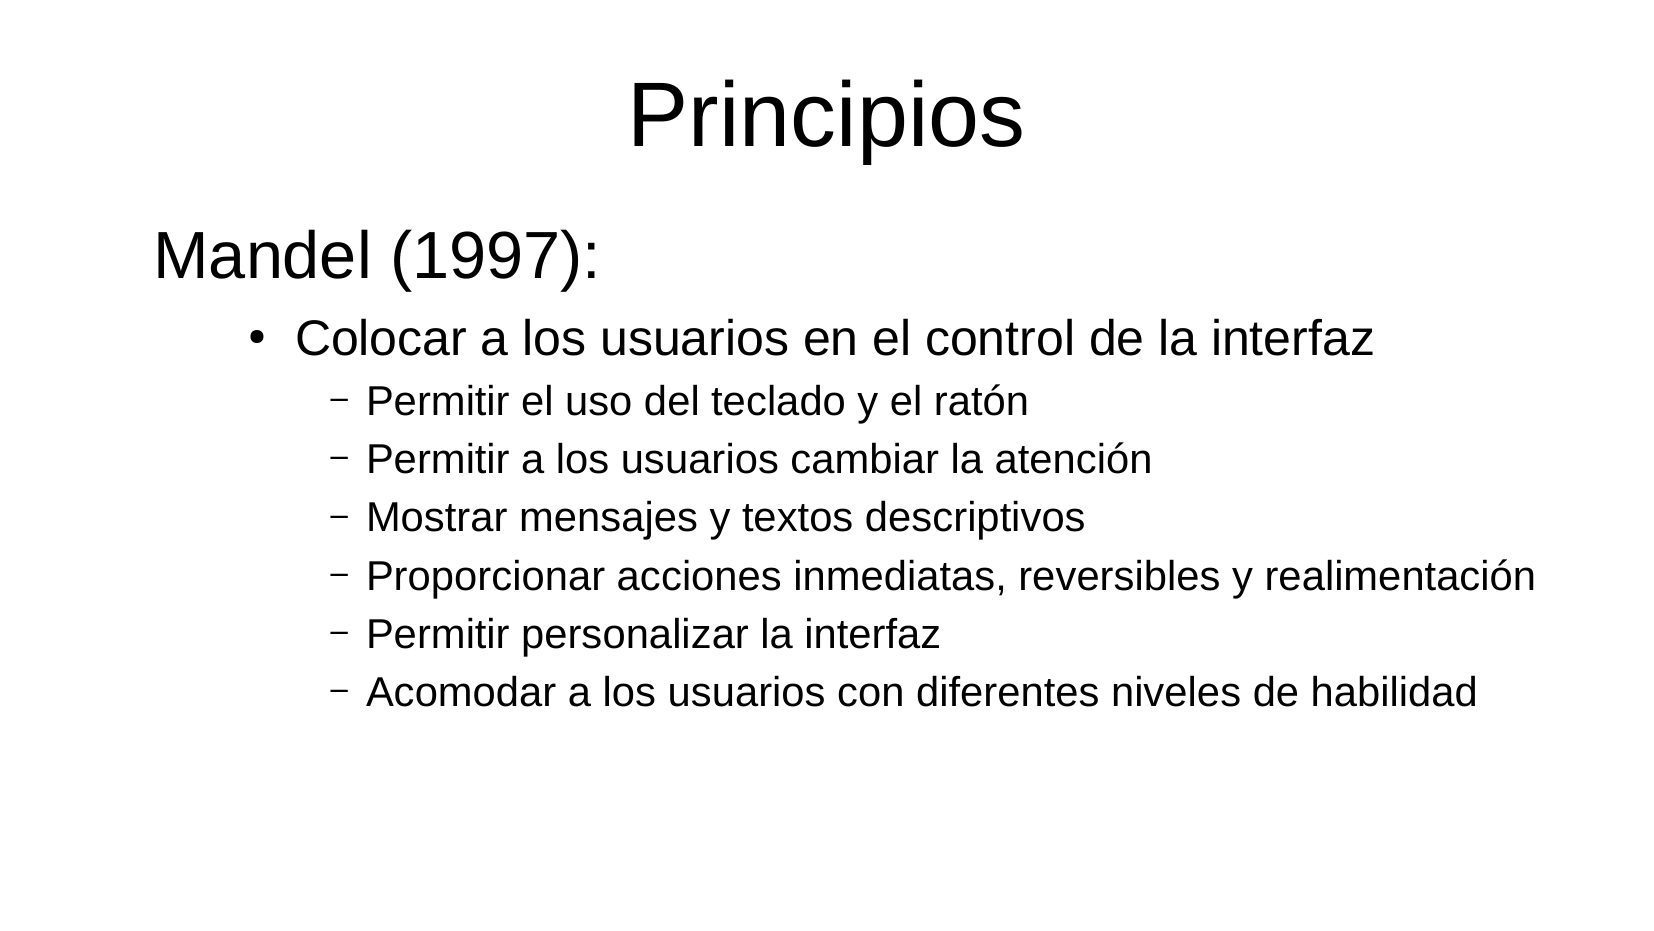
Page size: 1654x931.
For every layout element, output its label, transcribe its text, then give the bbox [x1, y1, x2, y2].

title Principios [82, 37, 1571, 193]
list Mandel (1997): Colocar a los usuarios en el control de la interfaz Permitir el uso del teclado y el ratón Permitir a los usuarios cambiar la atención Mostrar mensajes y textos descriptivos Proporcionar acciones inmediatas, reversibles y realimentación Permitir personalizar la interfaz Acomodar a los usuarios con diferentes niveles de habilidad [82, 217, 1571, 758]
